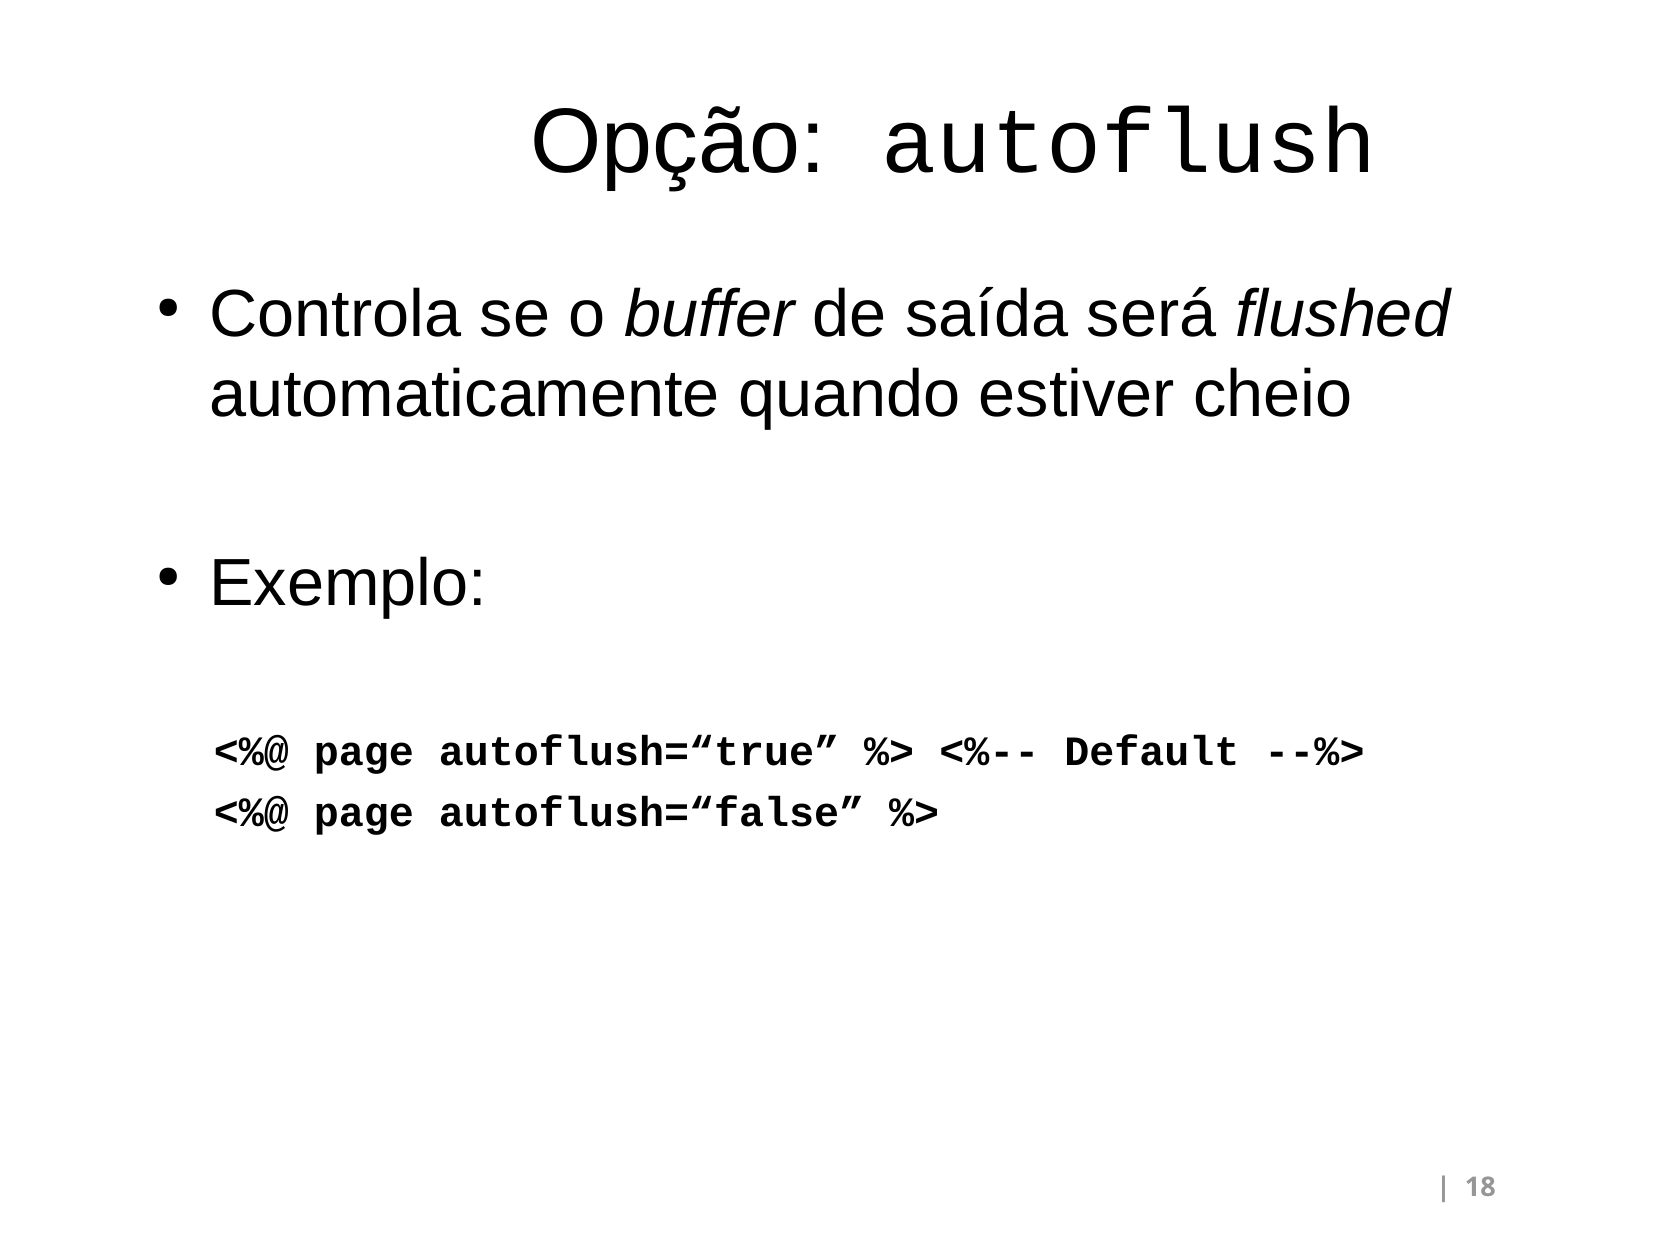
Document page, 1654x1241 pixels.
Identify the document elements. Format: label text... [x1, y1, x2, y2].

title Opção: autoflush [234, 0, 1640, 198]
list Controla se o buffer de saída será flushed automaticamente quando estiver cheio Exemplo: <%@ page autoflush=“true” %> <%-- Default --%> <%@ page autoflush=“false” %> [124, 261, 1530, 1117]
text_box | <número> [711, 1162, 1511, 1217]
